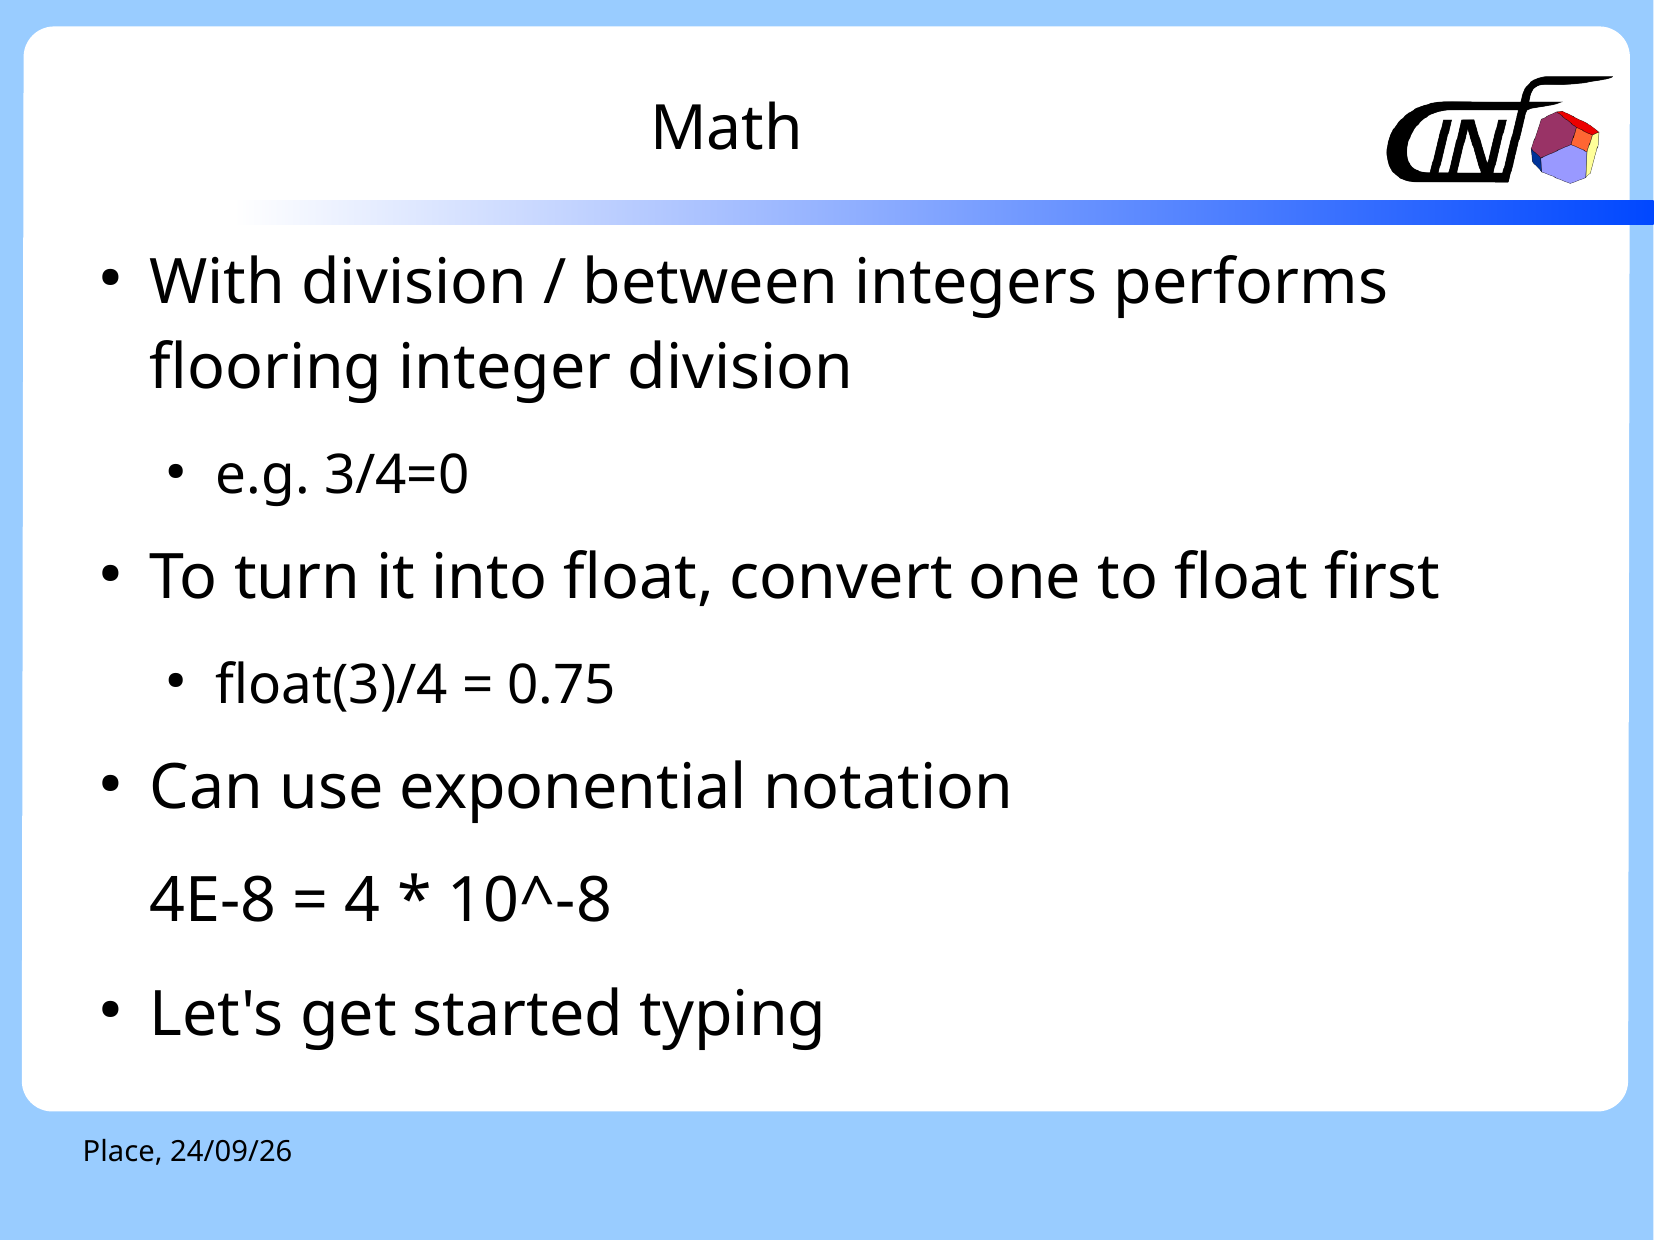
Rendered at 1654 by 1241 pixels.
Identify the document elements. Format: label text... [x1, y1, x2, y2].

title Math [82, 49, 1371, 201]
table_header B [956, 201, 961, 224]
list With division / between integers performs flooring integer division e.g. 3/4=0 To turn it into float, convert one to float first float(3)/4 = 0.75 Can use exponential notation 4E-8 = 4 * 10^-8 Let's get started typing [82, 236, 1571, 1055]
picture [1386, 76, 1613, 184]
